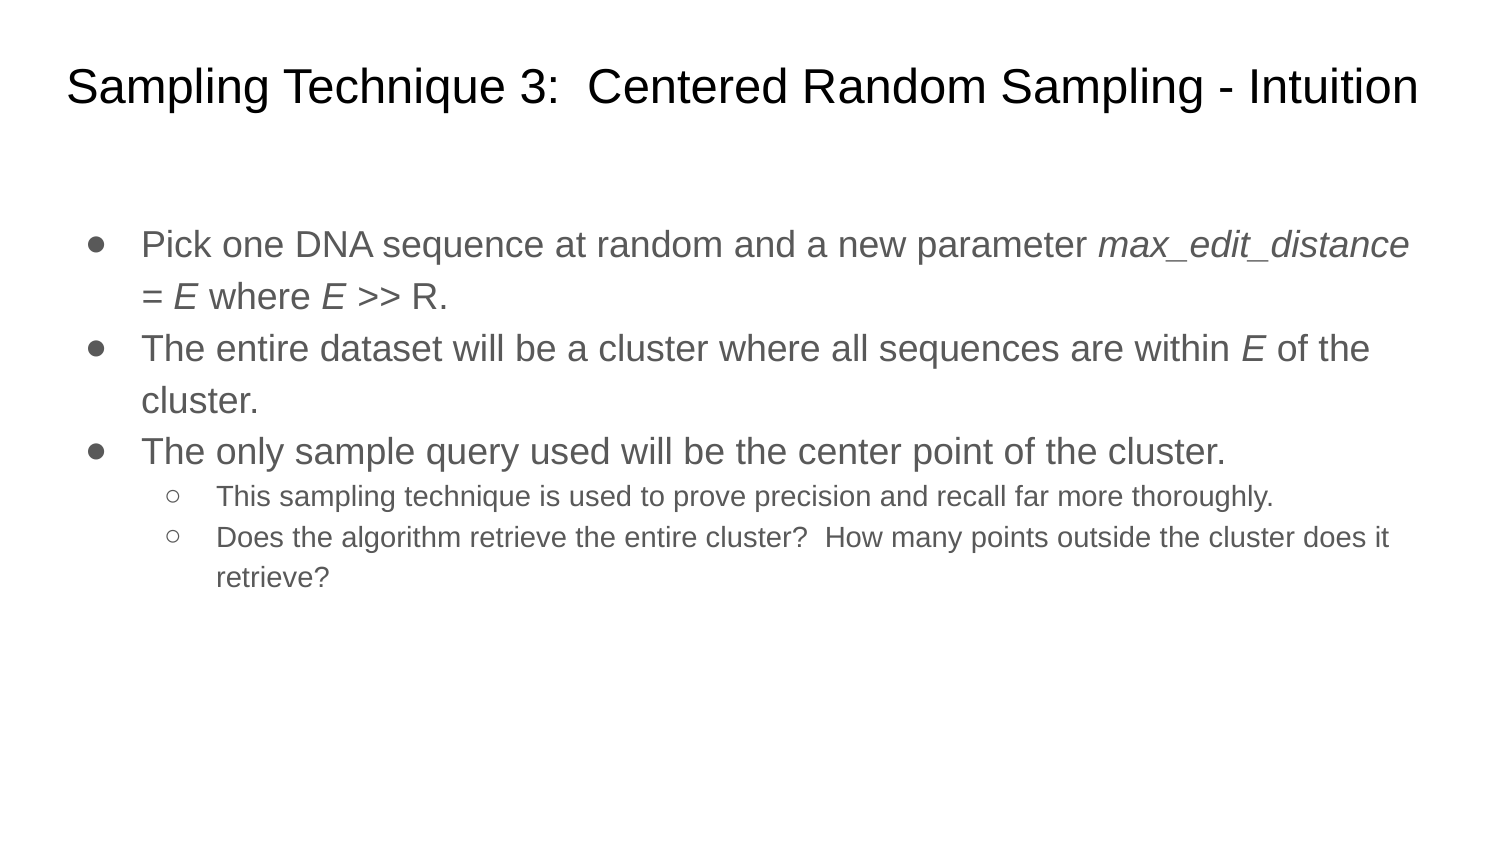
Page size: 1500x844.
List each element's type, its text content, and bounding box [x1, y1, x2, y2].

list Pick one DNA sequence at random and a new parameter max_edit_distance = E where E >> R. The entire dataset will be a cluster where all sequences are within E of the cluster. The only sample query used will be the center point of the cluster. This sampling technique is used to prove precision and recall far more thoroughly. Does the algorithm retrieve the entire cluster? How many points outside the cluster does it retrieve? [51, 198, 1449, 811]
title Sampling Technique 3: Centered Random Sampling - Intuition [51, 39, 1449, 134]
